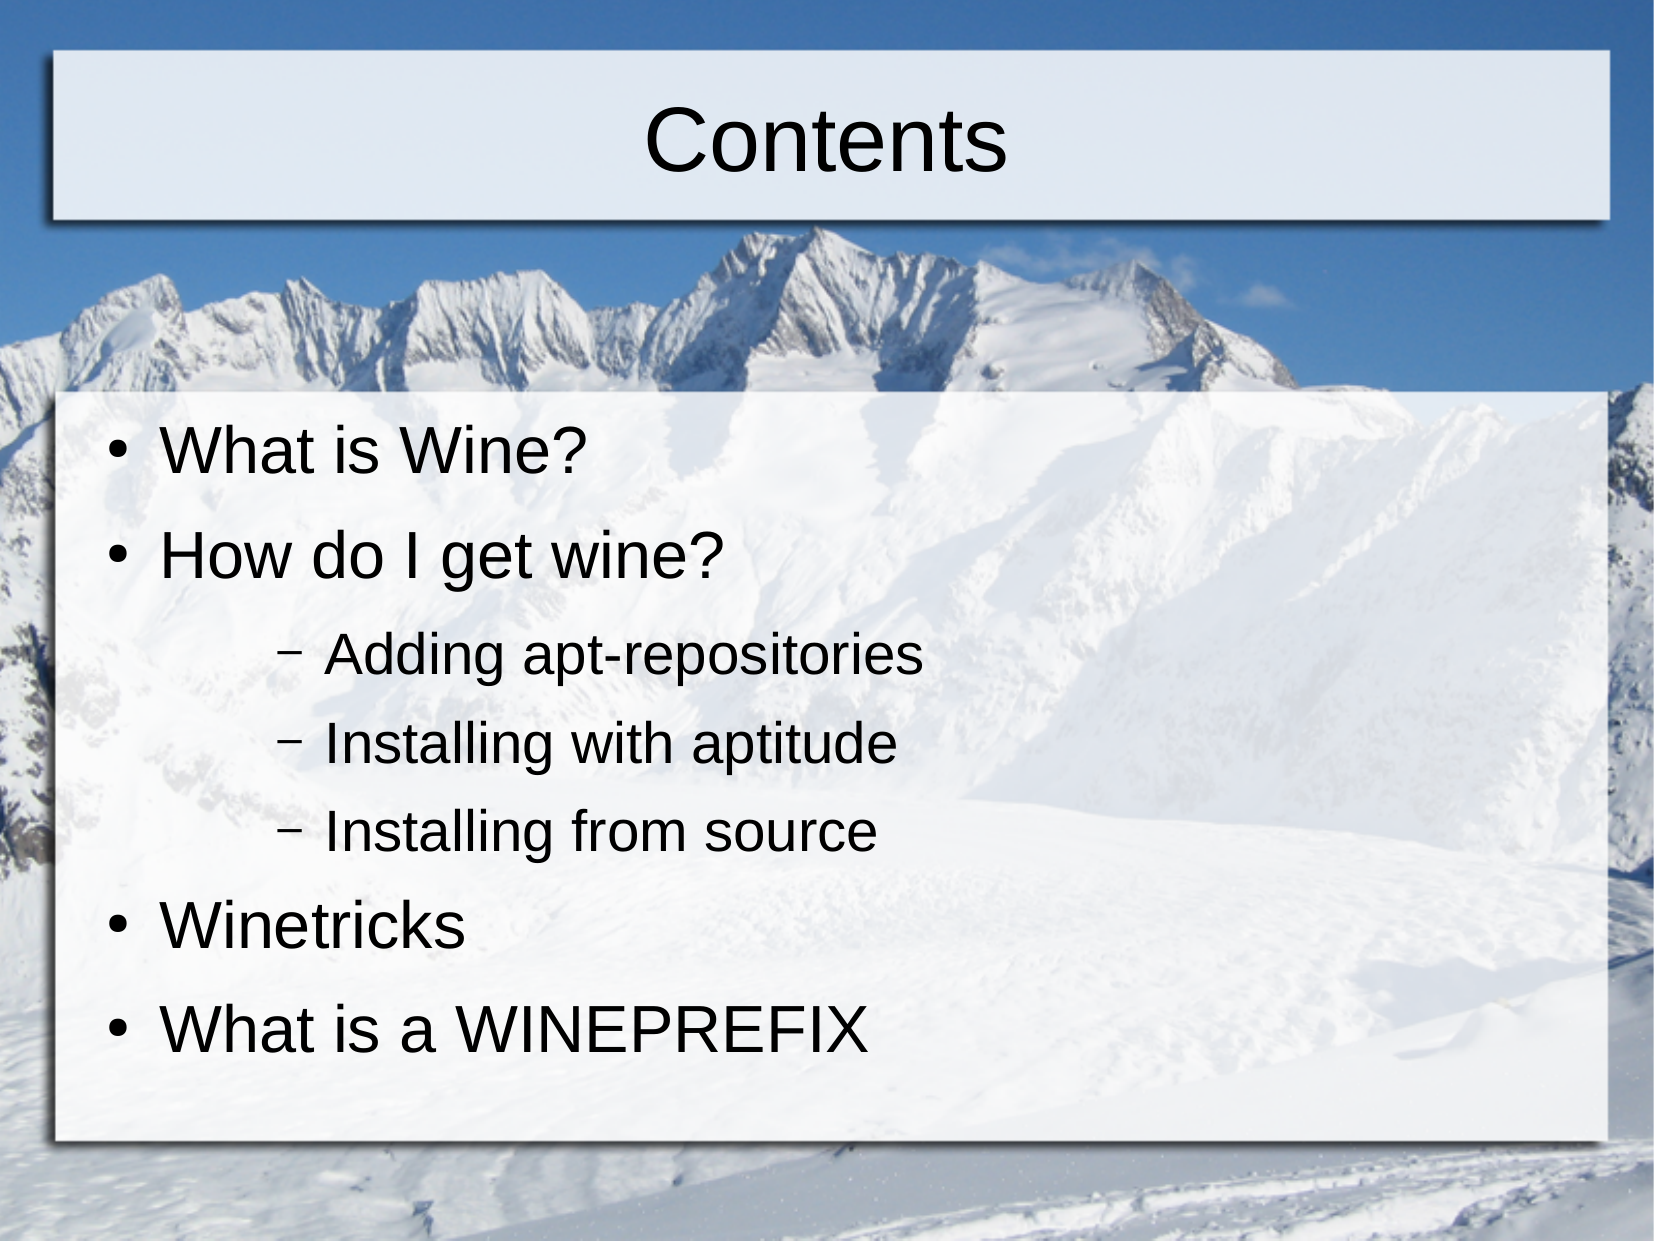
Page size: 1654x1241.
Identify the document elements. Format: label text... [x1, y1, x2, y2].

picture [0, 0, 1654, 1241]
list What is Wine? How do I get wine? Adding apt-repositories Installing with aptitude Installing from source Winetricks What is a WINEPREFIX [88, 413, 1606, 1172]
title Contents [59, 61, 1595, 219]
